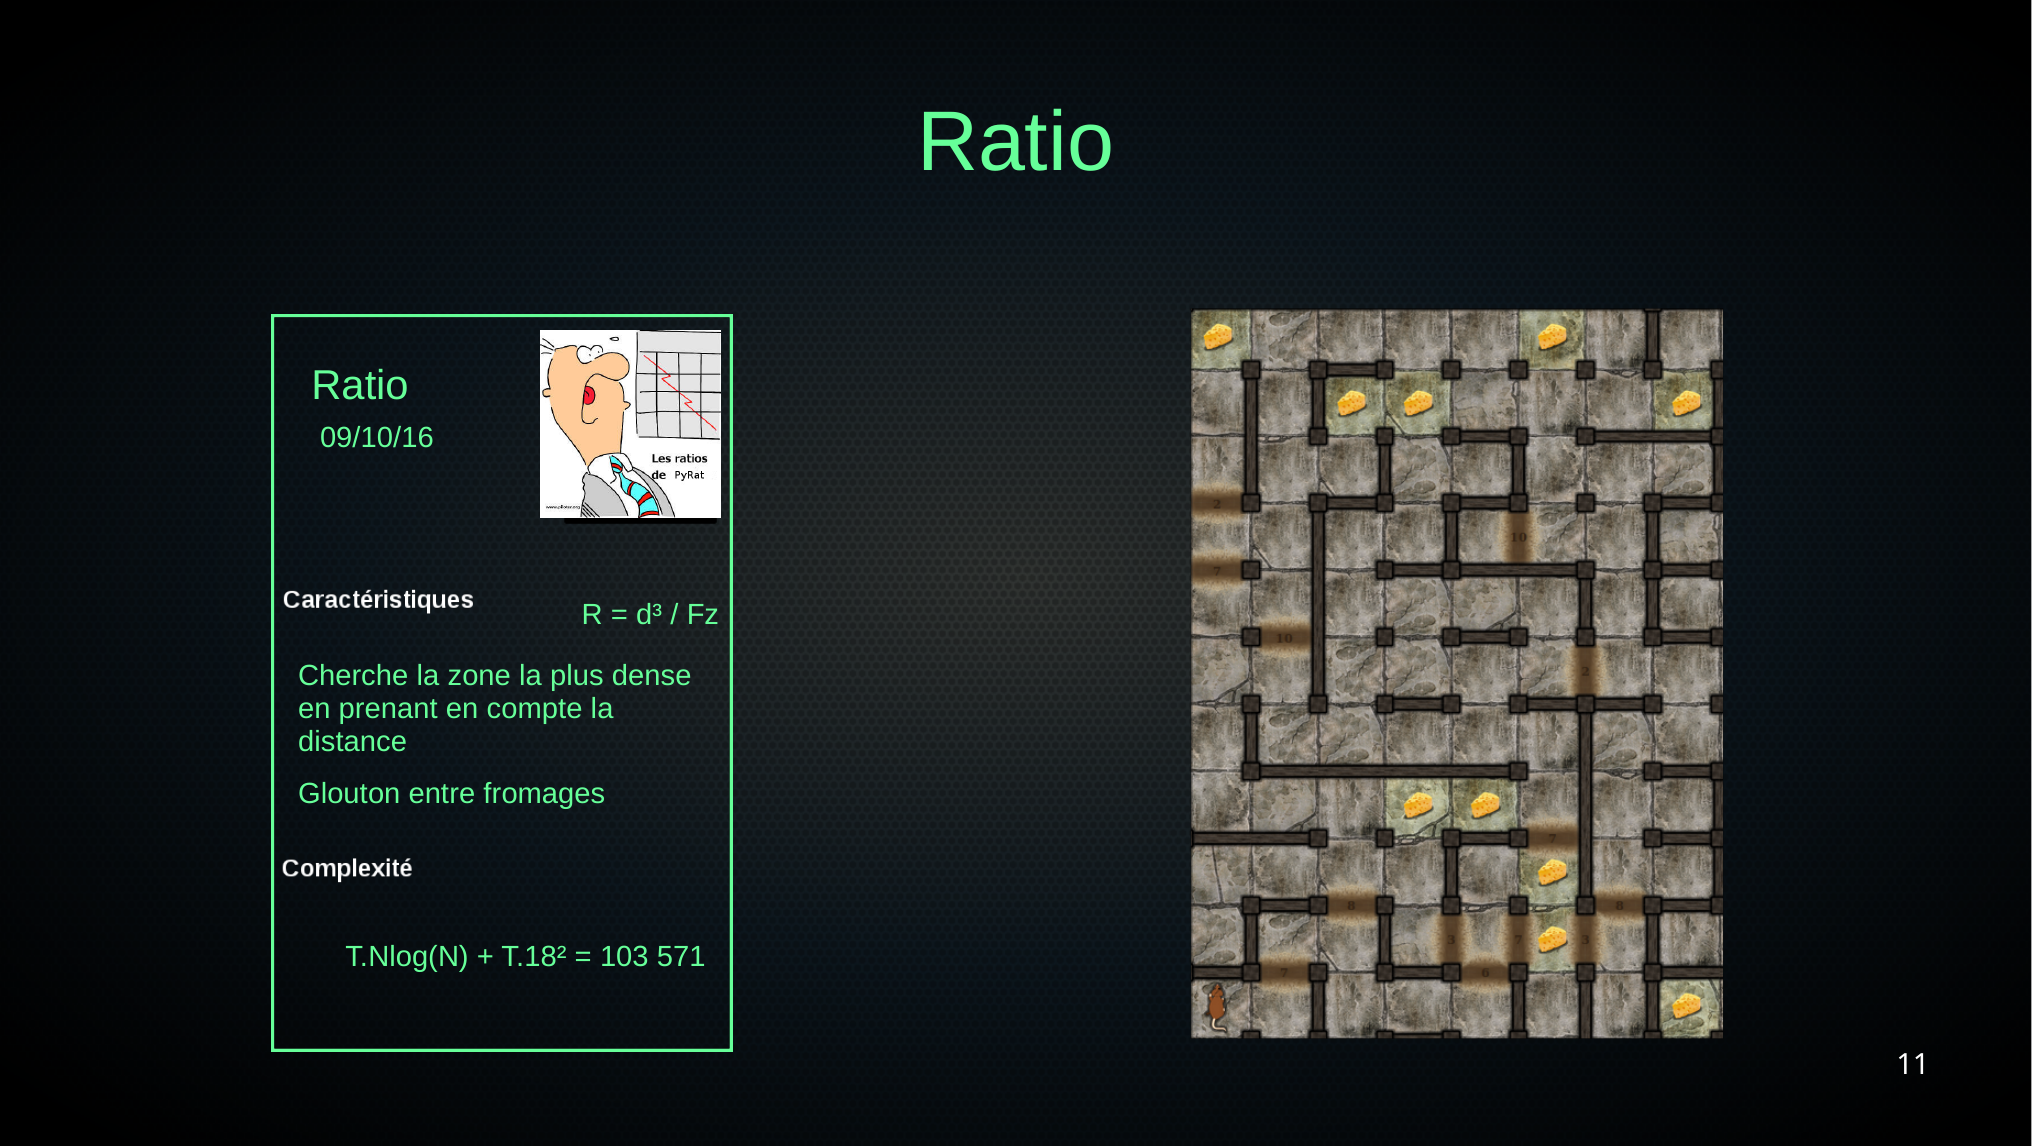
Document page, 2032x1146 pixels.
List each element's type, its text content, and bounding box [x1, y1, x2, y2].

text_box Glouton entre fromages [283, 769, 401, 839]
picture [0, 0, 2032, 1146]
text_box R = d³ / Fz [566, 590, 735, 639]
text_box Ratio [296, 354, 401, 416]
text_box Cherche la zone la plus dense en prenant en compte la distance [283, 651, 401, 766]
text_box 09/10/16 [305, 413, 401, 461]
title Ratio [101, 45, 1930, 237]
text_box T.Nlog(N) + T.18² = 103 571 [330, 933, 401, 981]
